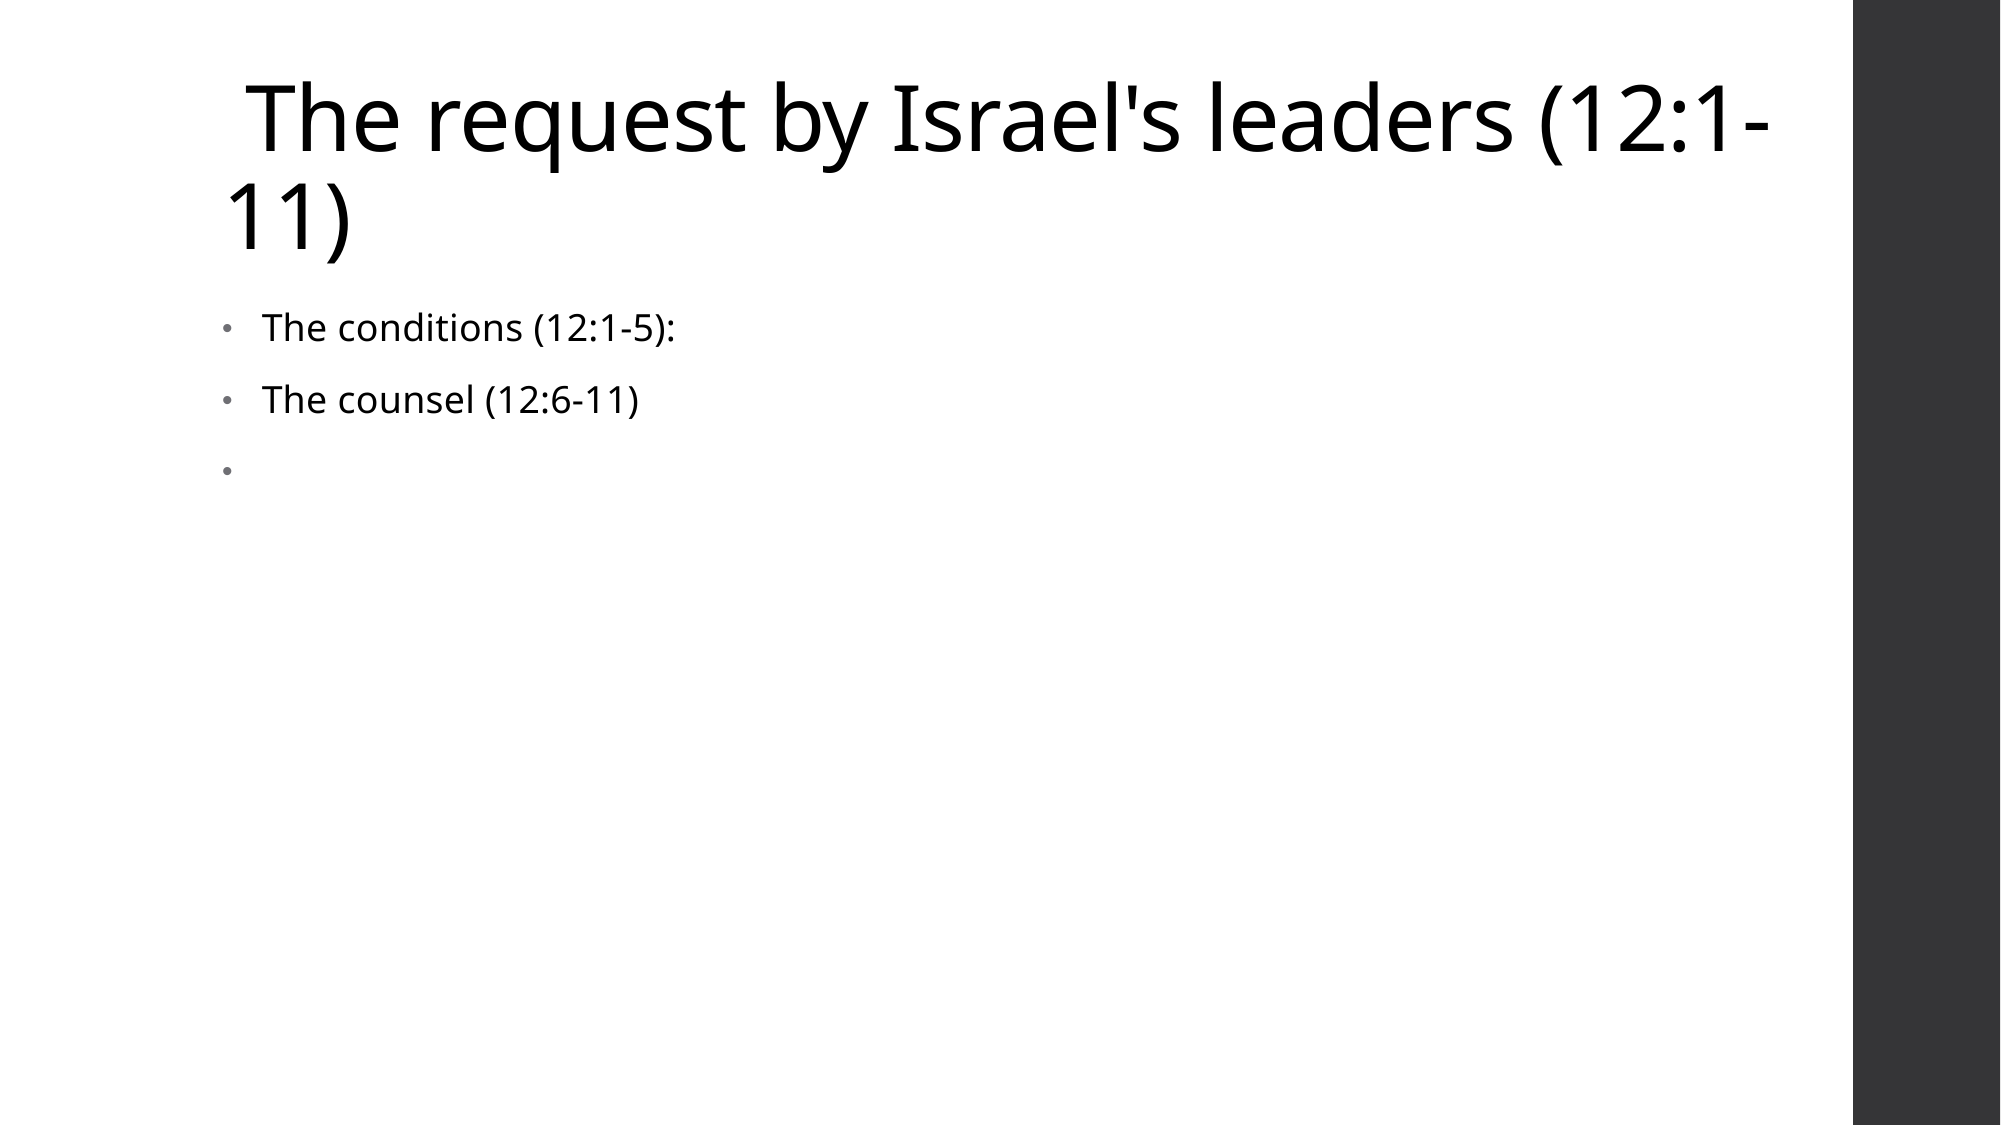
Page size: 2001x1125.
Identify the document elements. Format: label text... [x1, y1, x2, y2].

list The conditions (12:1-5): The counsel (12:6-11) [206, 299, 1617, 1014]
title The request by Israel's leaders (12:1-11) [206, 60, 1797, 278]
